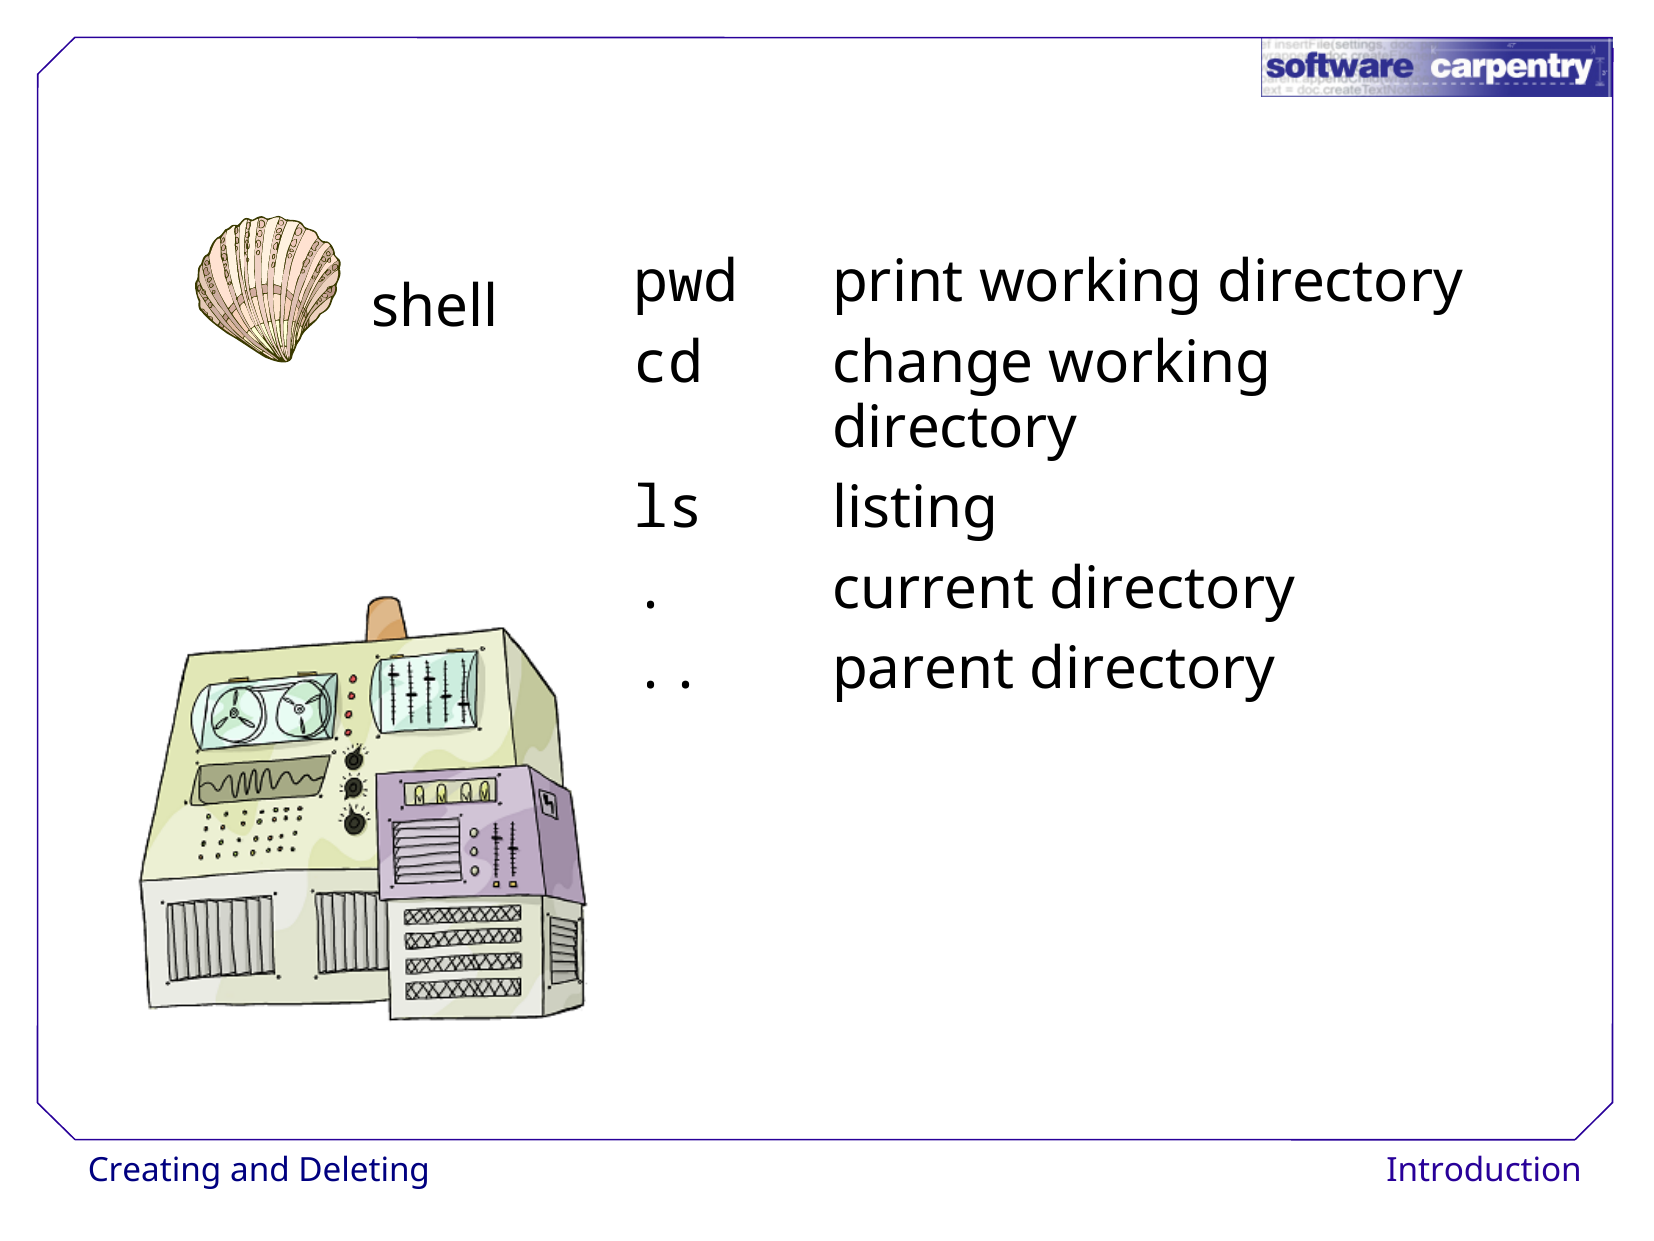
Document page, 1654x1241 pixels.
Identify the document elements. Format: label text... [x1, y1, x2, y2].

picture [193, 213, 343, 367]
table_cell ls [619, 468, 817, 549]
picture [89, 548, 647, 1055]
table_header pwd [619, 242, 817, 323]
table_cell cd [619, 323, 817, 468]
table_cell listing [817, 468, 1545, 549]
table_cell parent directory [817, 629, 1545, 710]
table_cell current directory [817, 549, 1545, 629]
table_header print working directory [817, 242, 1545, 323]
table_cell . [647, 549, 817, 629]
table_cell .. [647, 629, 817, 710]
text_box shell [343, 225, 588, 347]
table_cell change working directory [817, 323, 1545, 468]
picture [1261, 39, 1613, 97]
